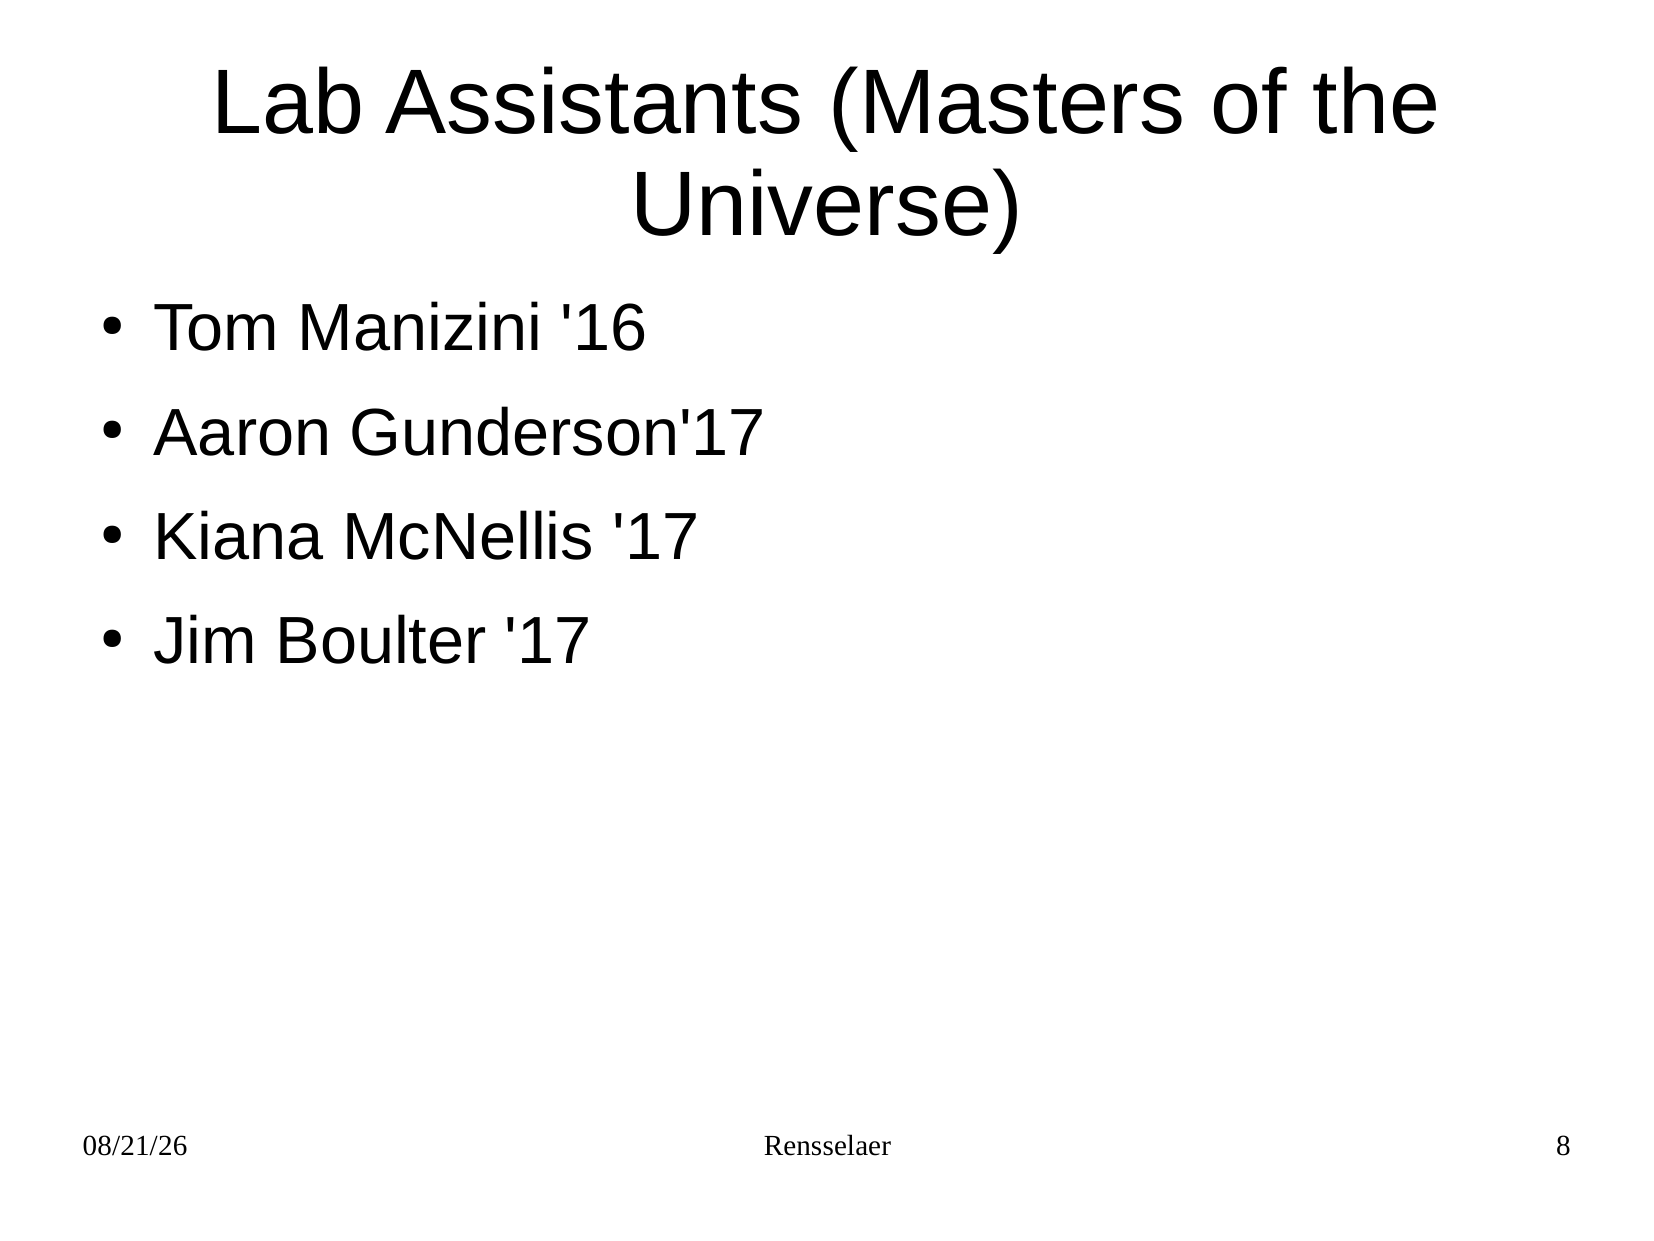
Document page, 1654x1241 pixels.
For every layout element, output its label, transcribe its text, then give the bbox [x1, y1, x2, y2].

title Lab Assistants (Masters of the Universe) [82, 49, 1571, 257]
list Tom Manizini '16 Aaron Gunderson'17 Kiana McNellis '17 Jim Boulter '17 [82, 290, 1571, 1010]
